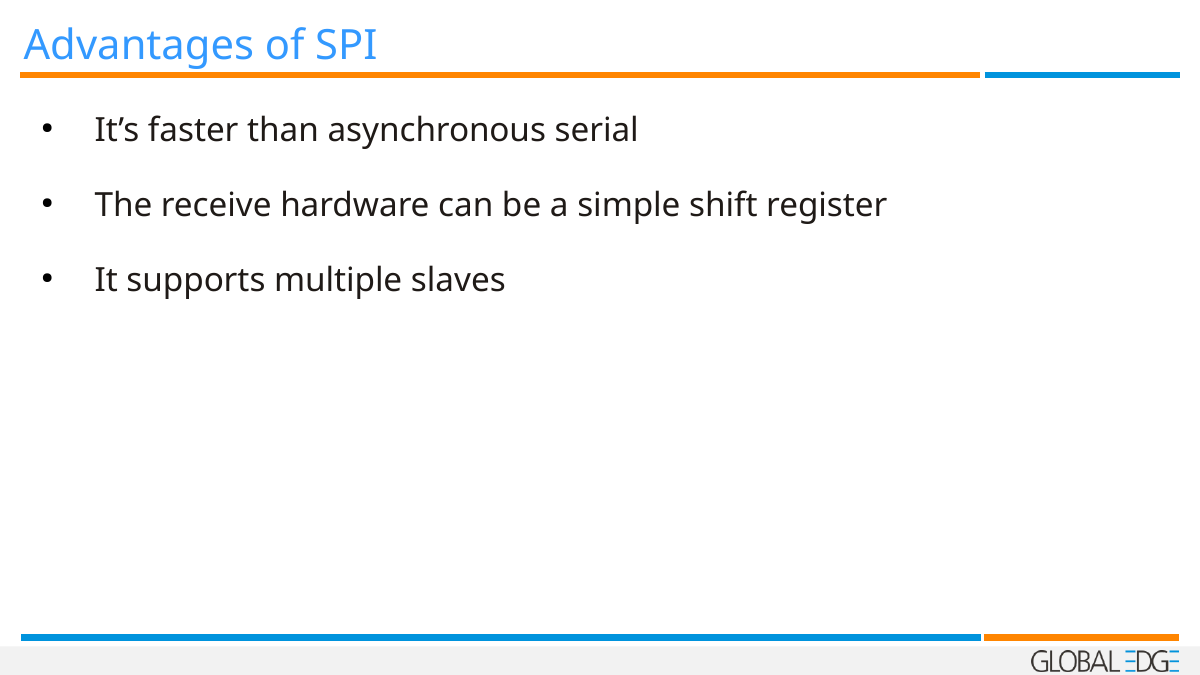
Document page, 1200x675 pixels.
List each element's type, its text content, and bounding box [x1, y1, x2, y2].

title Advantages of SPI [23, 18, 1088, 68]
picture [1031, 650, 1179, 672]
list It’s faster than asynchronous serial The receive hardware can be a simple shift register It supports multiple slaves [23, 106, 1170, 603]
